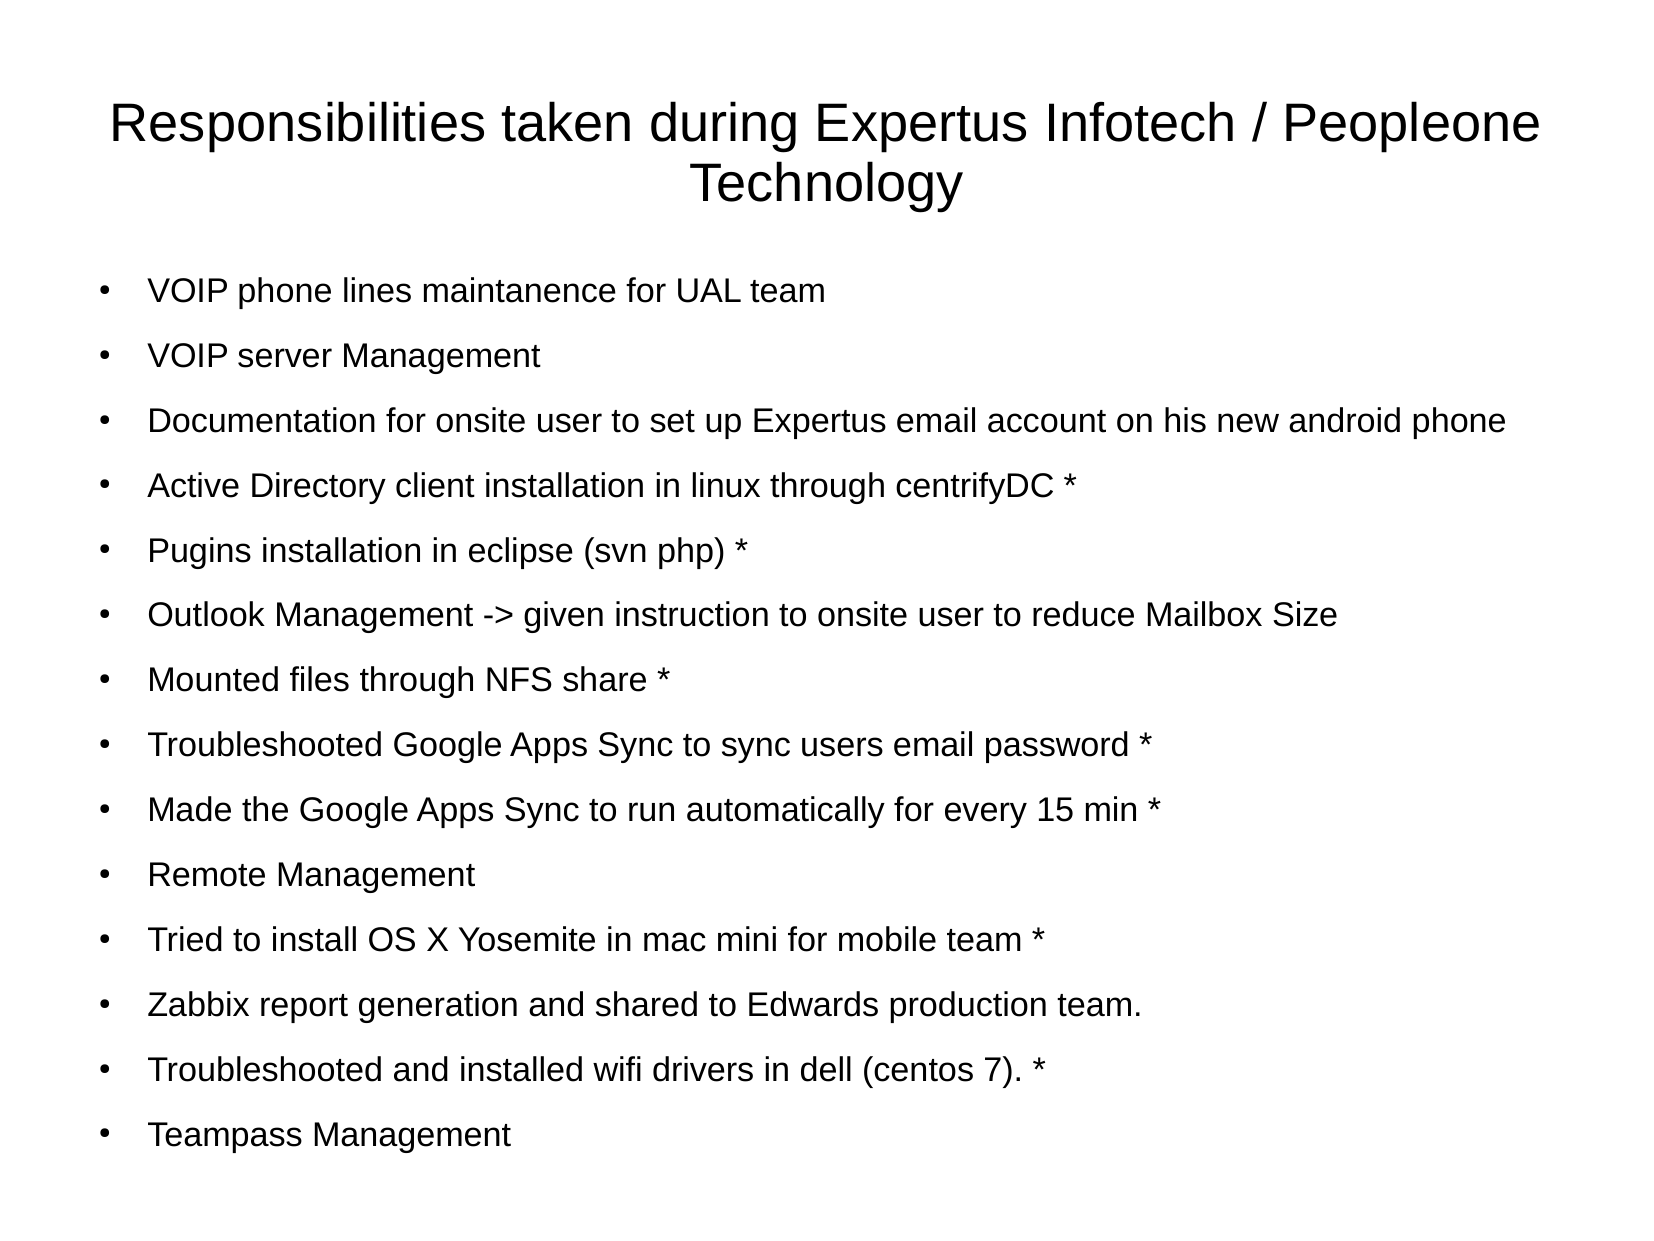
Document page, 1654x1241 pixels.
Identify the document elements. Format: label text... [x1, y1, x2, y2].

list VOIP phone lines maintanence for UAL team VOIP server Management Documentation for onsite user to set up Expertus email account on his new android phone Active Directory client installation in linux through centrifyDC * Pugins installation in eclipse (svn php) * Outlook Management -> given instruction to onsite user to reduce Mailbox Size Mounted files through NFS share * Troubleshooted Google Apps Sync to sync users email password * Made the Google Apps Sync to run automatically for every 15 min * Remote Management Tried to install OS X Yosemite in mac mini for mobile team * Zabbix report generation and shared to Edwards production team. Troubleshooted and installed wifi drivers in dell (centos 7). * Teampass Management [82, 271, 1571, 1158]
title Responsibilities taken during Expertus Infotech / Peopleone Technology [82, 49, 1571, 257]
